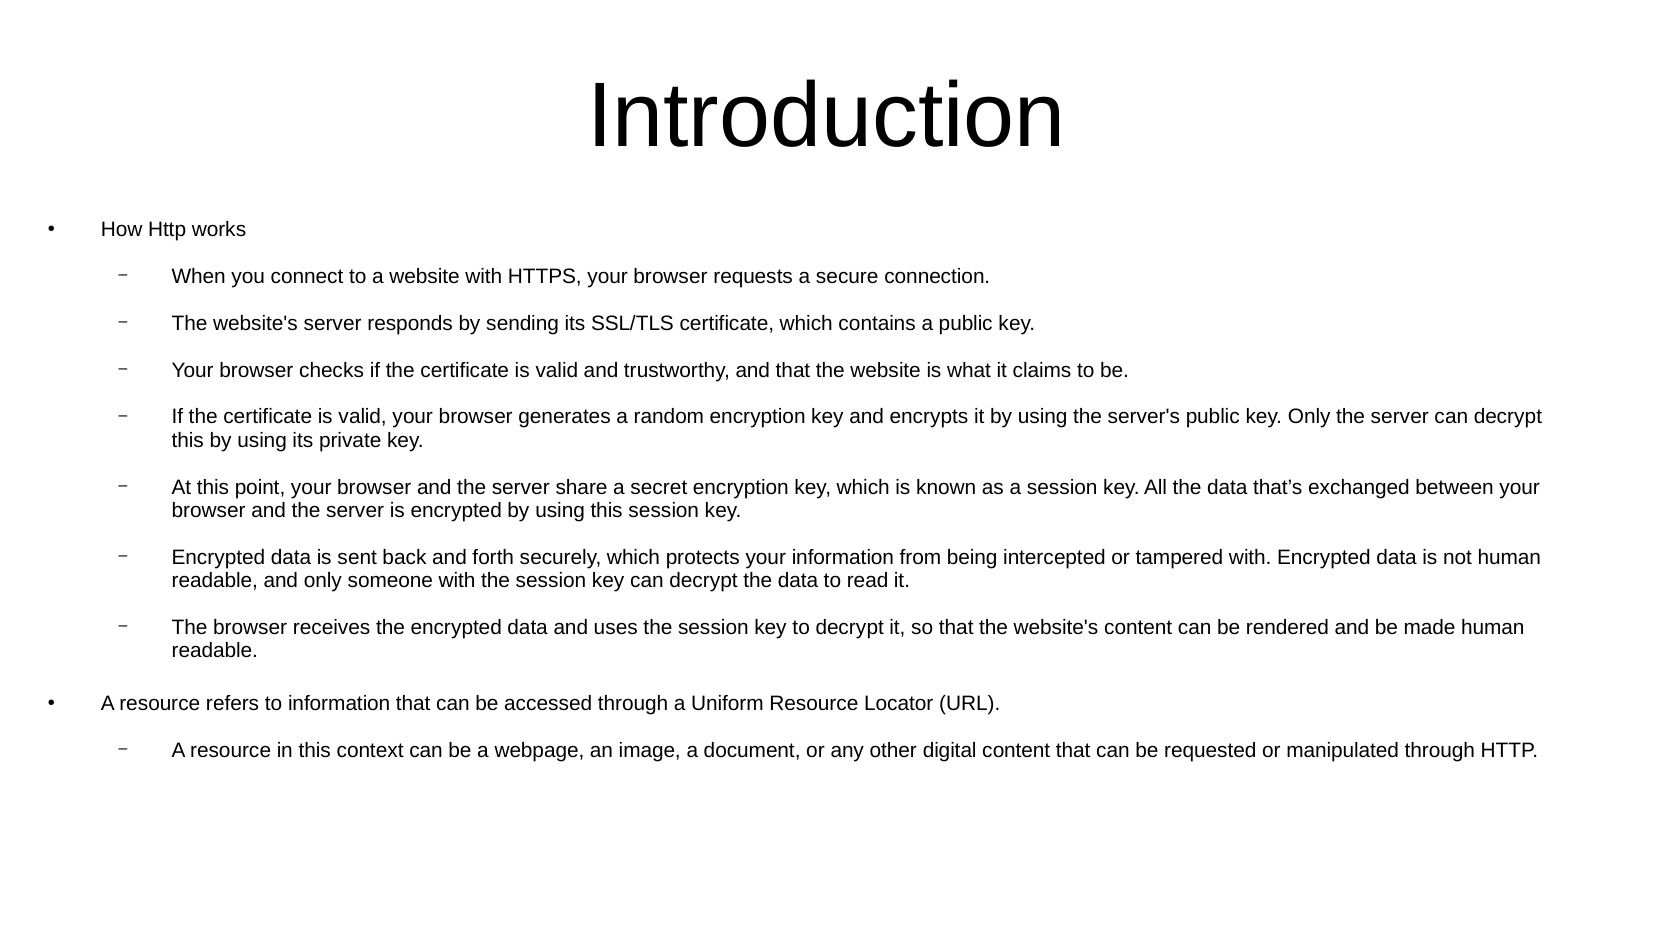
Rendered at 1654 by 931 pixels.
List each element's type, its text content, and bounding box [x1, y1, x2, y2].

title Introduction [82, 37, 1571, 193]
list How Http works When you connect to a website with HTTPS, your browser requests a secure connection. The website's server responds by sending its SSL/TLS certificate, which contains a public key. Your browser checks if the certificate is valid and trustworthy, and that the website is what it claims to be. If the certificate is valid, your browser generates a random encryption key and encrypts it by using the server's public key. Only the server can decrypt this by using its private key. At this point, your browser and the server share a secret encryption key, which is known as a session key. All the data that’s exchanged between your browser and the server is encrypted by using this session key. Encrypted data is sent back and forth securely, which protects your information from being intercepted or tampered with. Encrypted data is not human readable, and only someone with the session key can decrypt the data to read it. The browser receives the encrypted data and uses the session key to decrypt it, so that the website's content can be rendered and be made human readable. A resource refers to information that can be accessed through a Uniform Resource Locator (URL). A resource in this context can be a webpage, an image, a document, or any other digital content that can be requested or manipulated through HTTP. [30, 217, 1571, 916]
